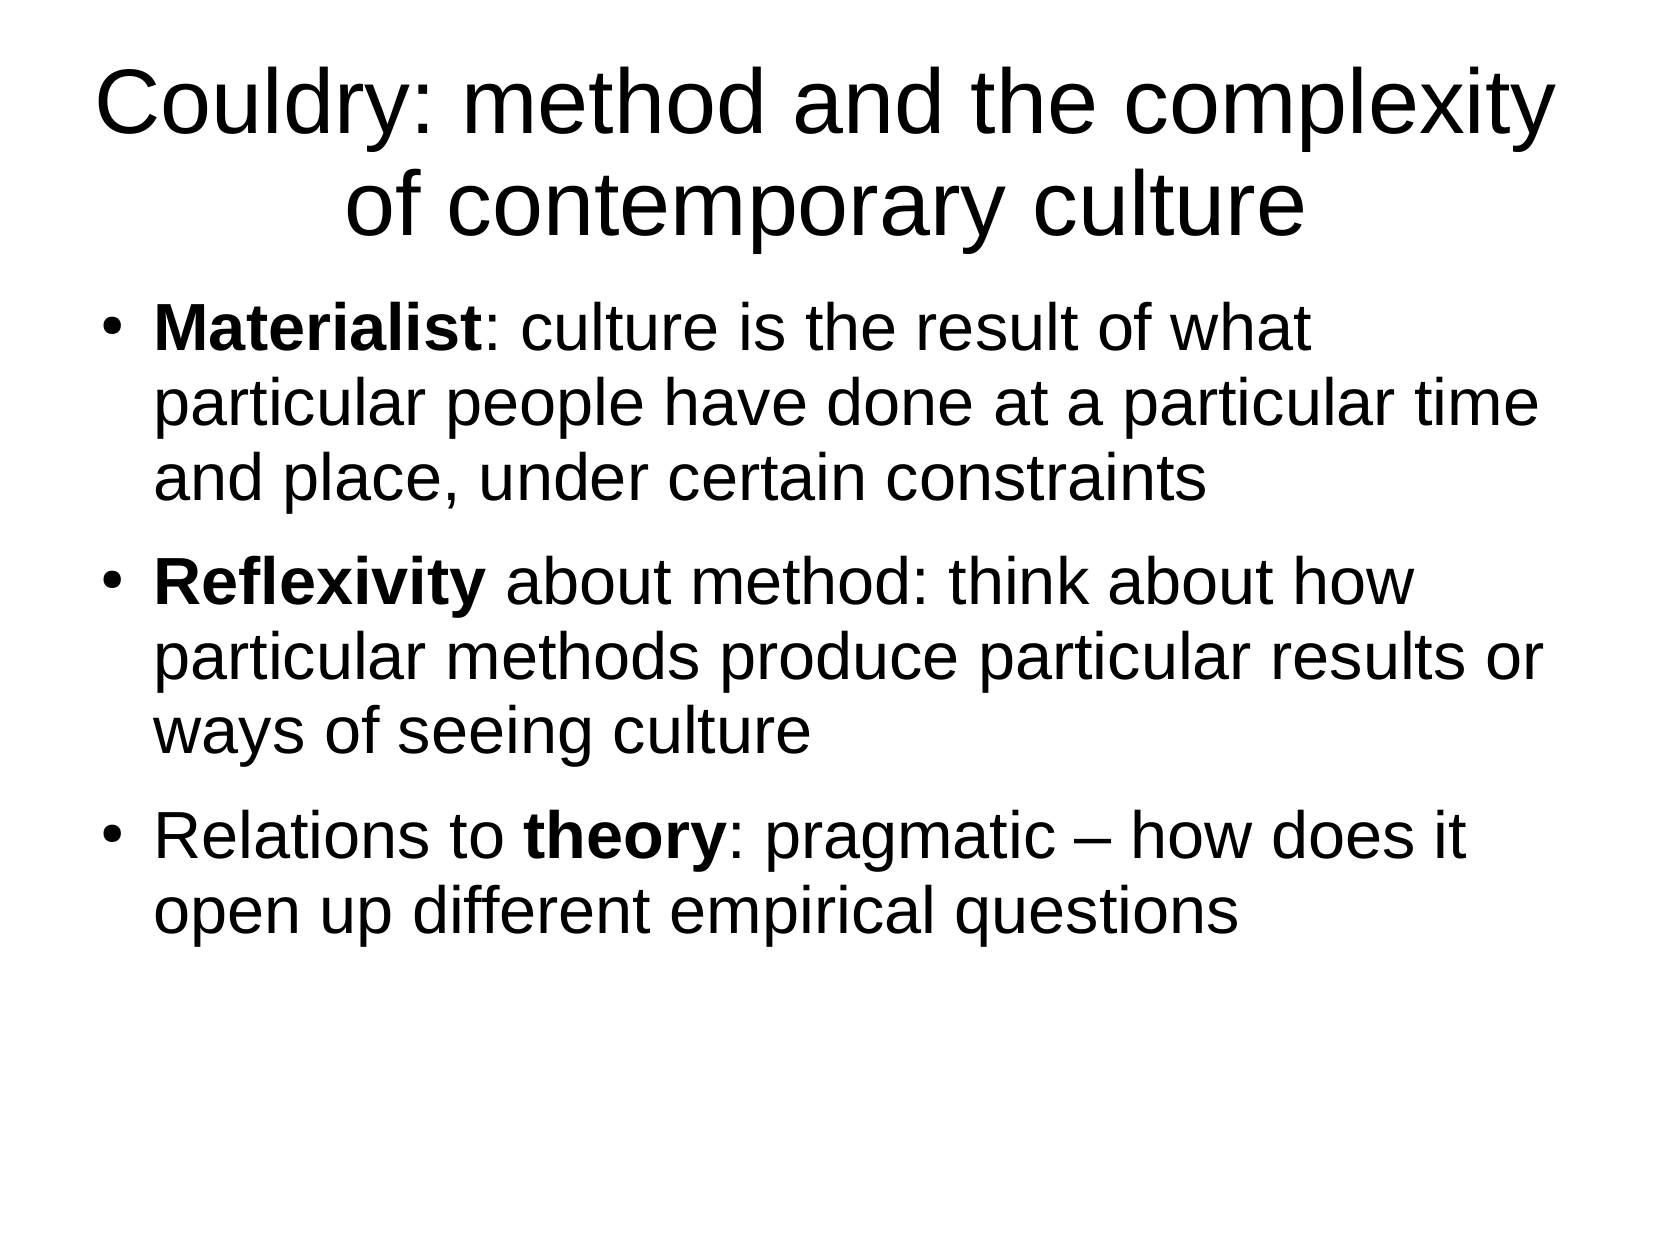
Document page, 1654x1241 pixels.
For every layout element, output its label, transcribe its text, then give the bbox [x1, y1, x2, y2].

title Couldry: method and the complexity of contemporary culture [82, 49, 1571, 257]
list Materialist: culture is the result of what particular people have done at a particular time and place, under certain constraints Reflexivity about method: think about how particular methods produce particular results or ways of seeing culture Relations to theory: pragmatic – how does it open up different empirical questions [82, 290, 1571, 1010]
